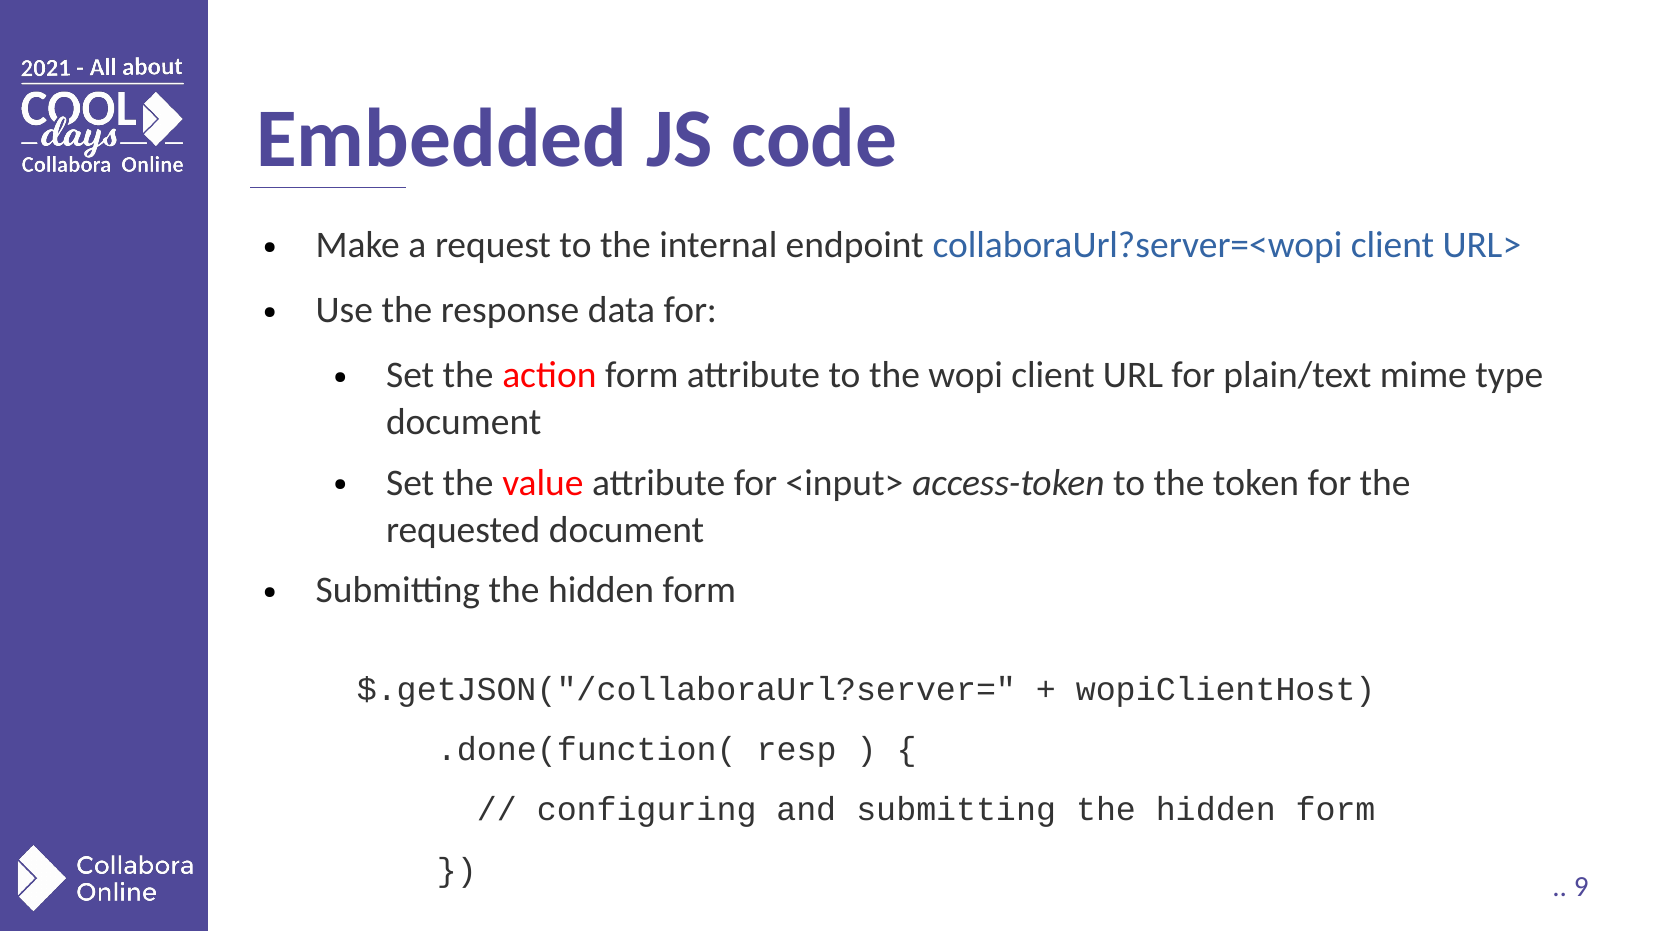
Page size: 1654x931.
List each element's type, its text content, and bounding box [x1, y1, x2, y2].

picture [21, 57, 184, 172]
list Make a request to the internal endpoint collaboraUrl?server=<wopi client URL> Use the response data for: Set the action form attribute to the wopi client URL for plain/text mime type document Set the value attribute for <input> access-token to the token for the requested document Submitting the hidden form [245, 220, 1563, 638]
title Embedded JS code [256, 56, 1654, 188]
text_box $.getJSON("/collaboraUrl?server=" + wopiClientHost) .done(function( resp ) { // configuring and submitting the hidden form }) [271, 655, 1515, 899]
picture [13, 840, 197, 916]
